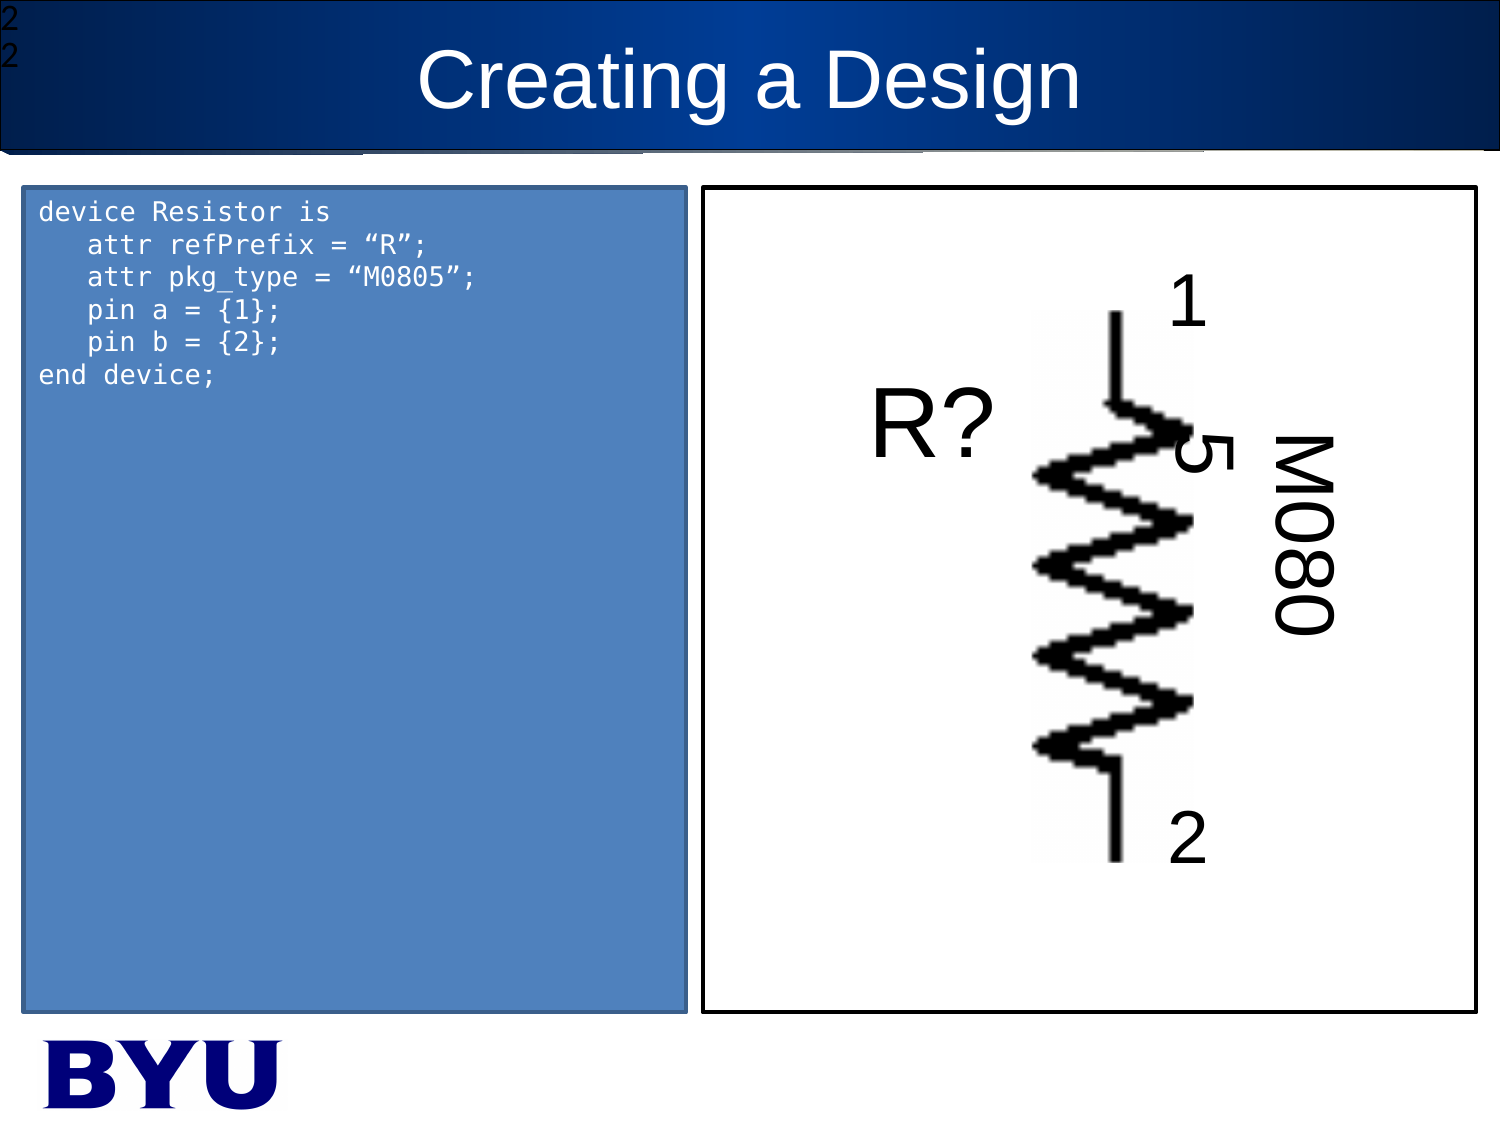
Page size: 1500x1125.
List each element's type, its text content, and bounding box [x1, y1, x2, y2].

text_box M0805 [1237, 416, 1368, 686]
text_box device Resistor is attr refPrefix = “R”; attr pkg_type = “M0805”; pin a = {1}; pin b = {2}; end device; [23, 187, 686, 1013]
title Creating a Design [75, 0, 1425, 150]
text_box [702, 187, 1477, 1013]
text_box R? [853, 350, 1012, 485]
text_box 2 [1153, 781, 1225, 887]
picture [37, 1039, 288, 1111]
text_box 1 [1153, 243, 1225, 349]
picture [1031, 310, 1194, 863]
